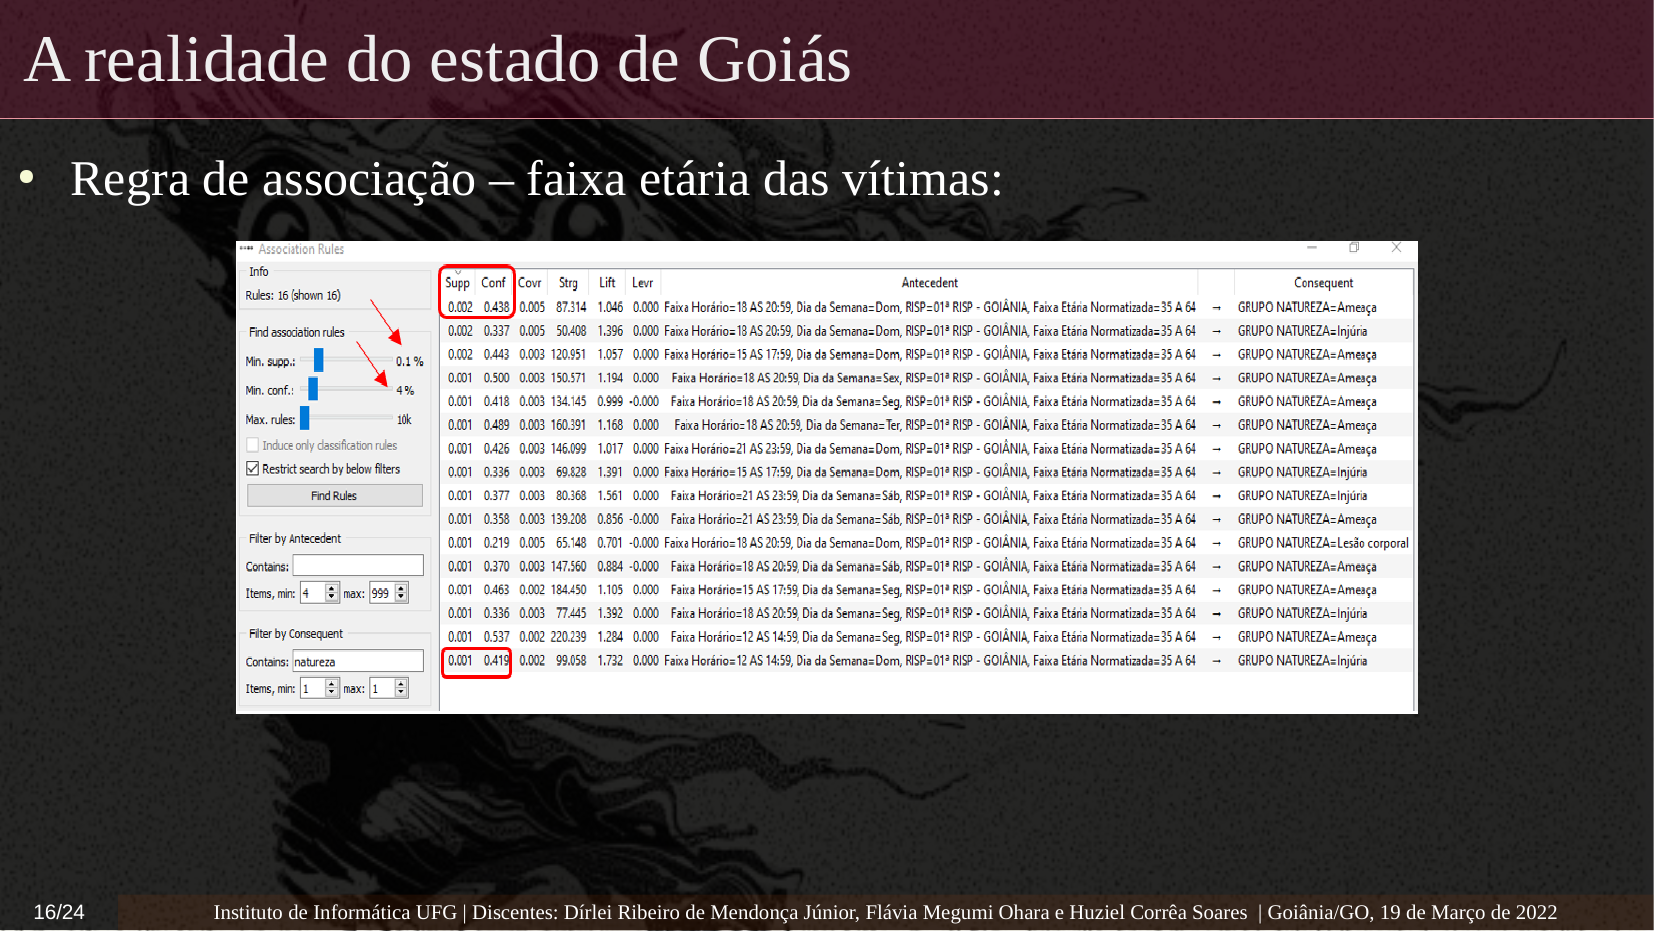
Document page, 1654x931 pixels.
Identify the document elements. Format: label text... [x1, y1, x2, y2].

picture [236, 241, 1418, 714]
list Regra de associação – faixa etária das vítimas: [0, 123, 1654, 897]
title A realidade do estado de Goiás [0, 0, 1654, 119]
